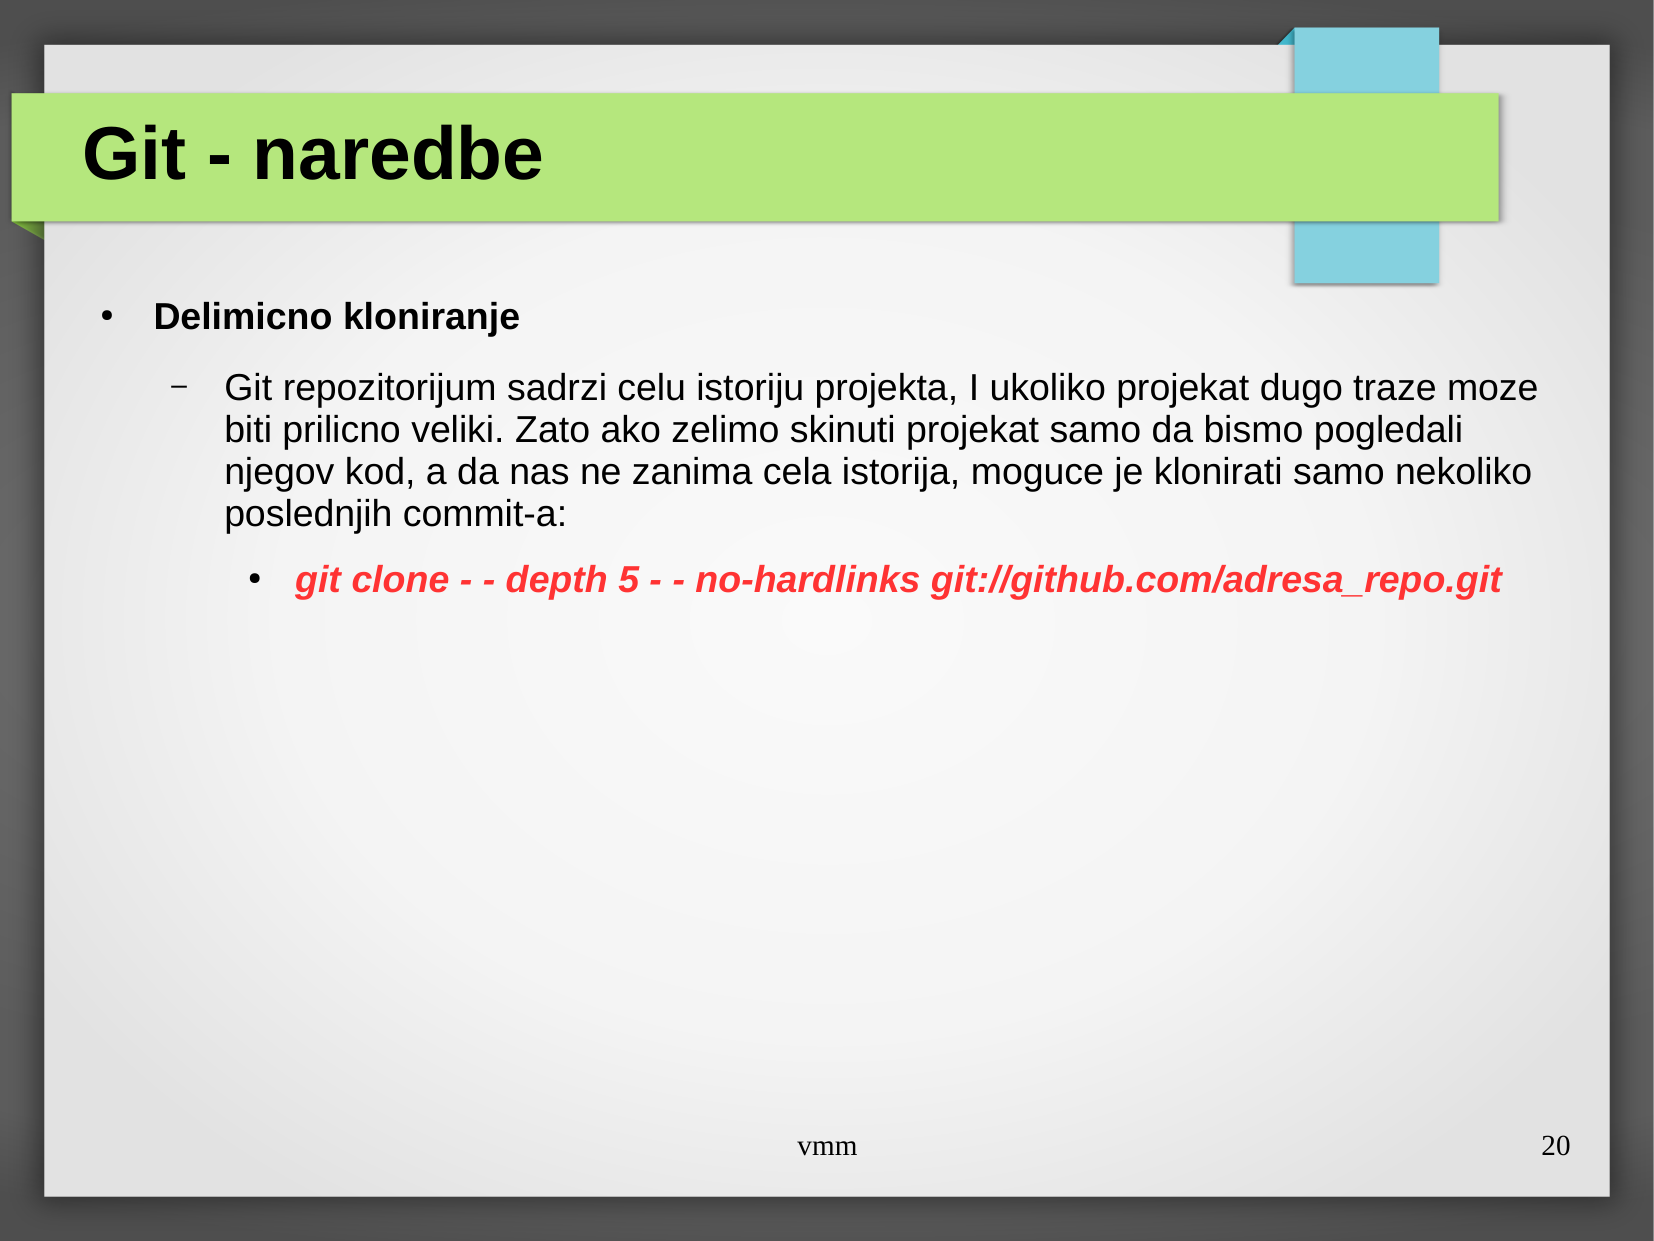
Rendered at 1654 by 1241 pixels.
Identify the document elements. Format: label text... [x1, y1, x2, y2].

list Delimicno kloniranje Git repozitorijum sadrzi celu istoriju projekta, I ukoliko projekat dugo traze moze biti prilicno veliki. Zato ako zelimo skinuti projekat samo da bismo pogledali njegov kod, a da nas ne zanima cela istorija, moguce je klonirati samo nekoliko poslednjih commit-a: git clone - - depth 5 - - no-hardlinks git://github.com/adresa_repo.git [82, 295, 1571, 1126]
picture [0, 0, 1654, 1241]
title Git - naredbe [82, 94, 1264, 213]
